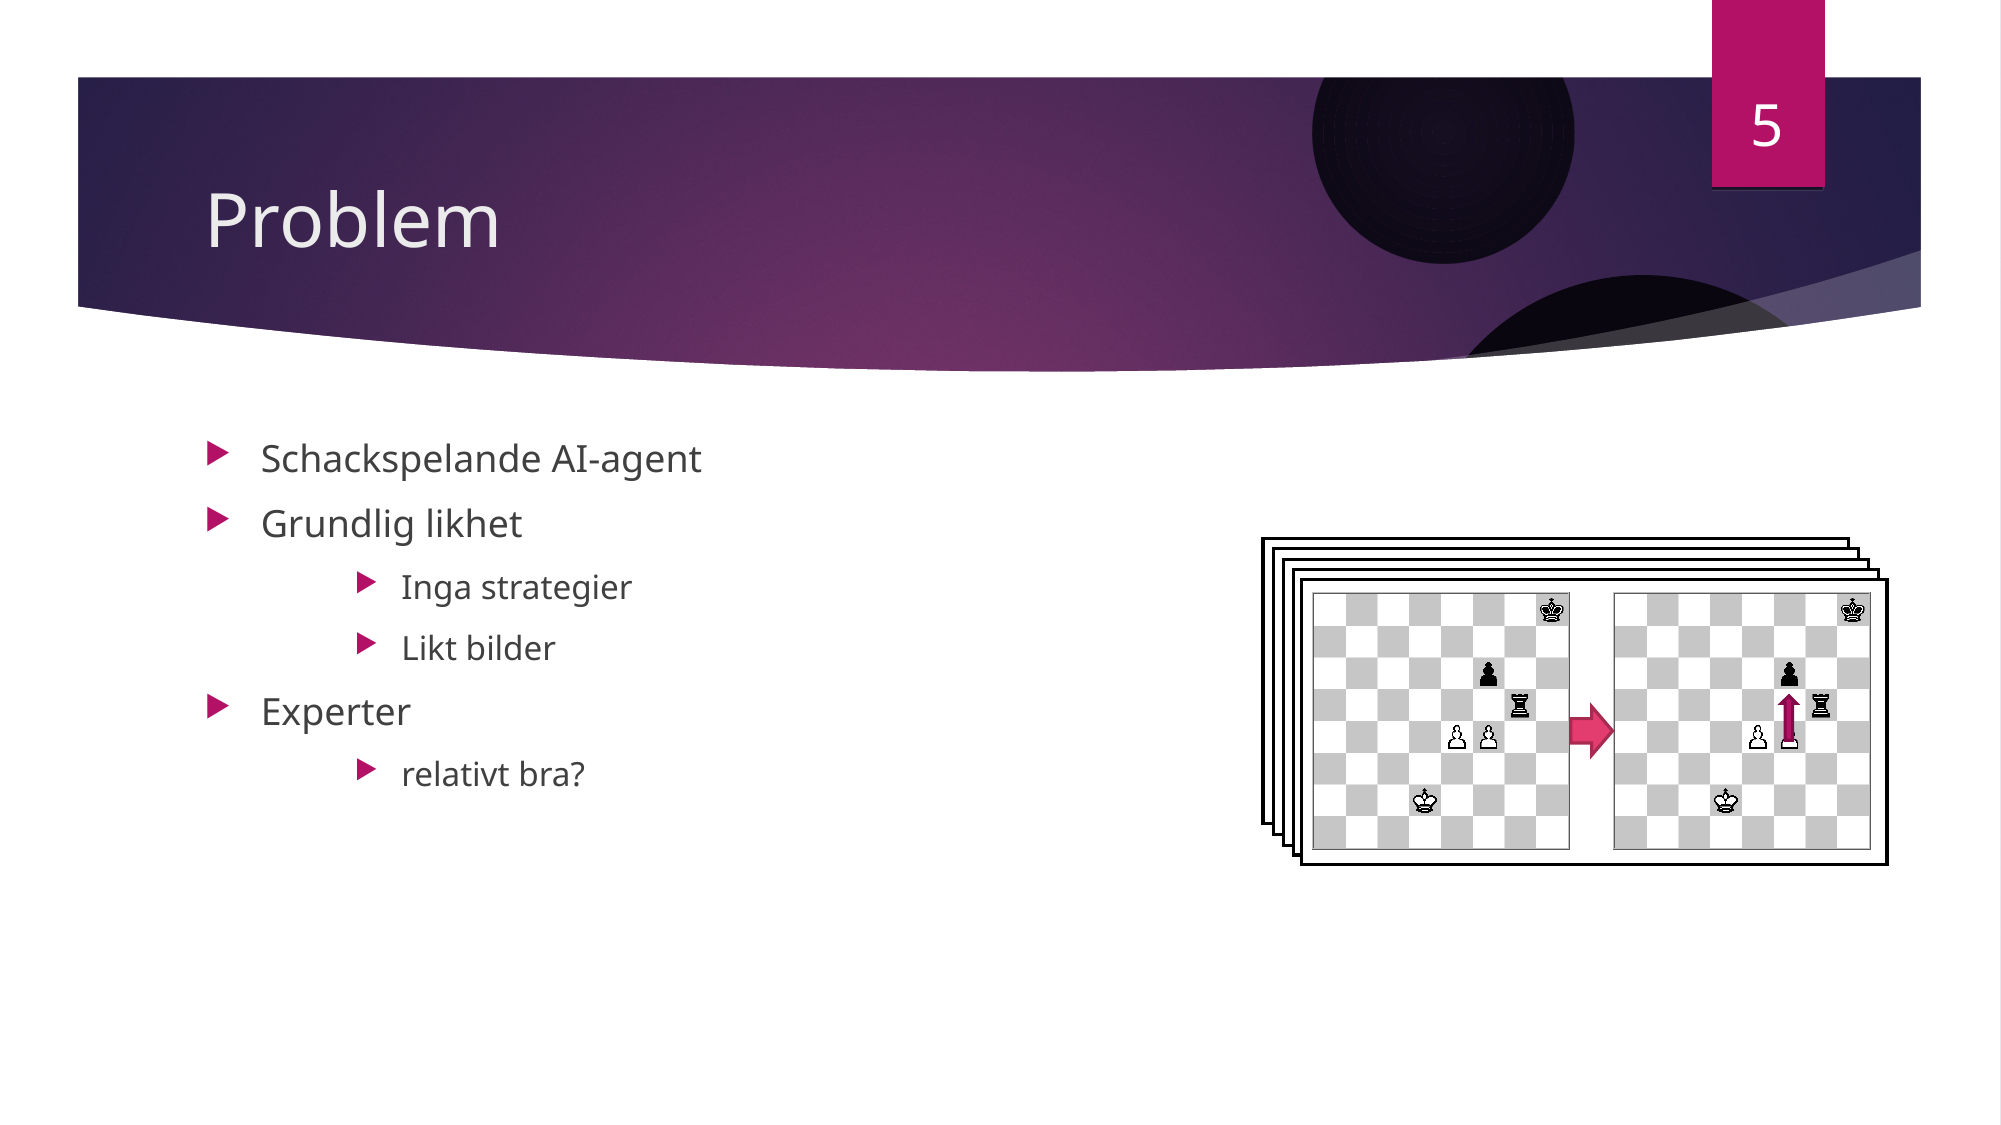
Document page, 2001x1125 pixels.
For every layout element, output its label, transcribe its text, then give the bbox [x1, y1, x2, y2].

text_box [1263, 538, 1887, 865]
text_box [1698, 48, 1836, 175]
title Problem [189, 159, 1627, 276]
picture [1311, 591, 1571, 851]
picture [1612, 591, 1872, 851]
list Schackspelande AI-agent Grundlig likhet Inga strategier Likt bilder Experter relativt bra? [189, 427, 1638, 988]
